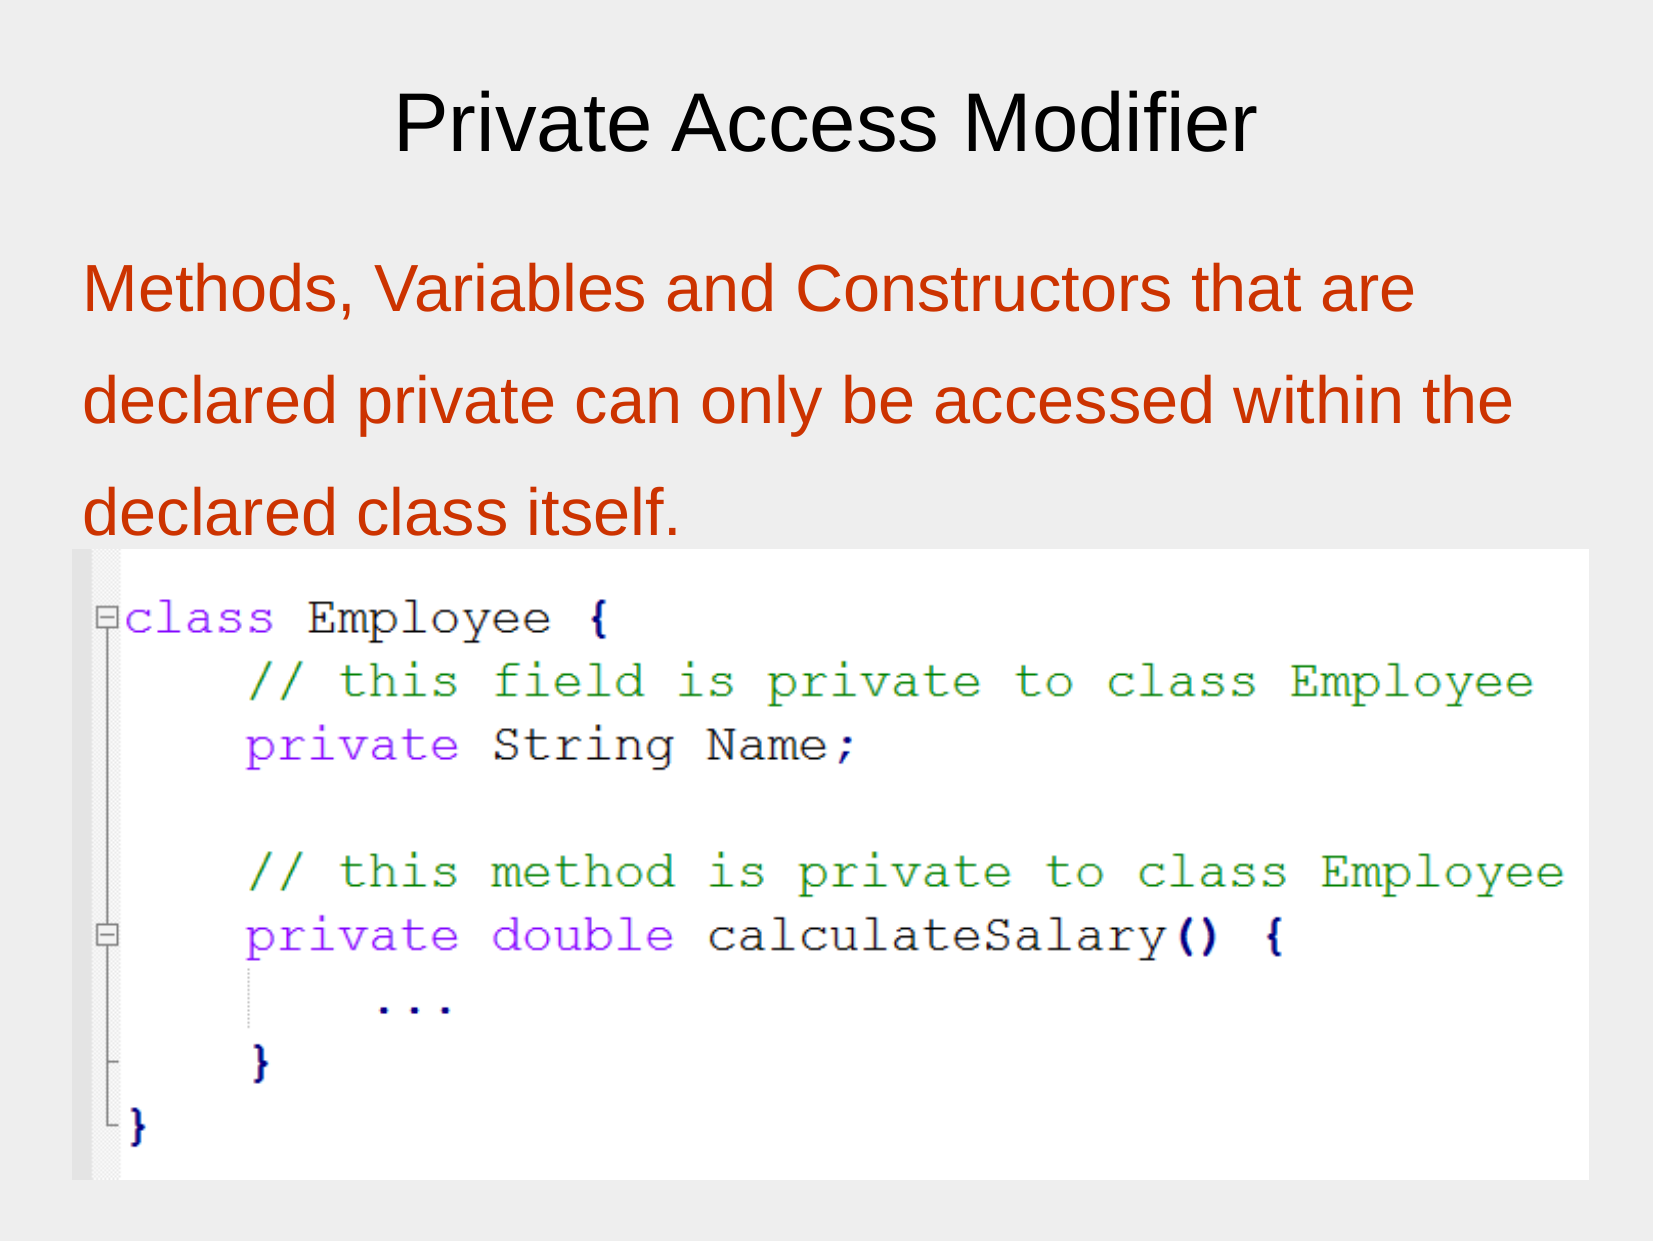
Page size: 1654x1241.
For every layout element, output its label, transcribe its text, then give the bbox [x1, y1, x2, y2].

picture [72, 549, 1589, 1180]
title Private Access Modifier [82, 49, 1571, 196]
list Methods, Variables and Constructors that are declared private can only be accessed within the declared class itself. [82, 213, 1571, 549]
